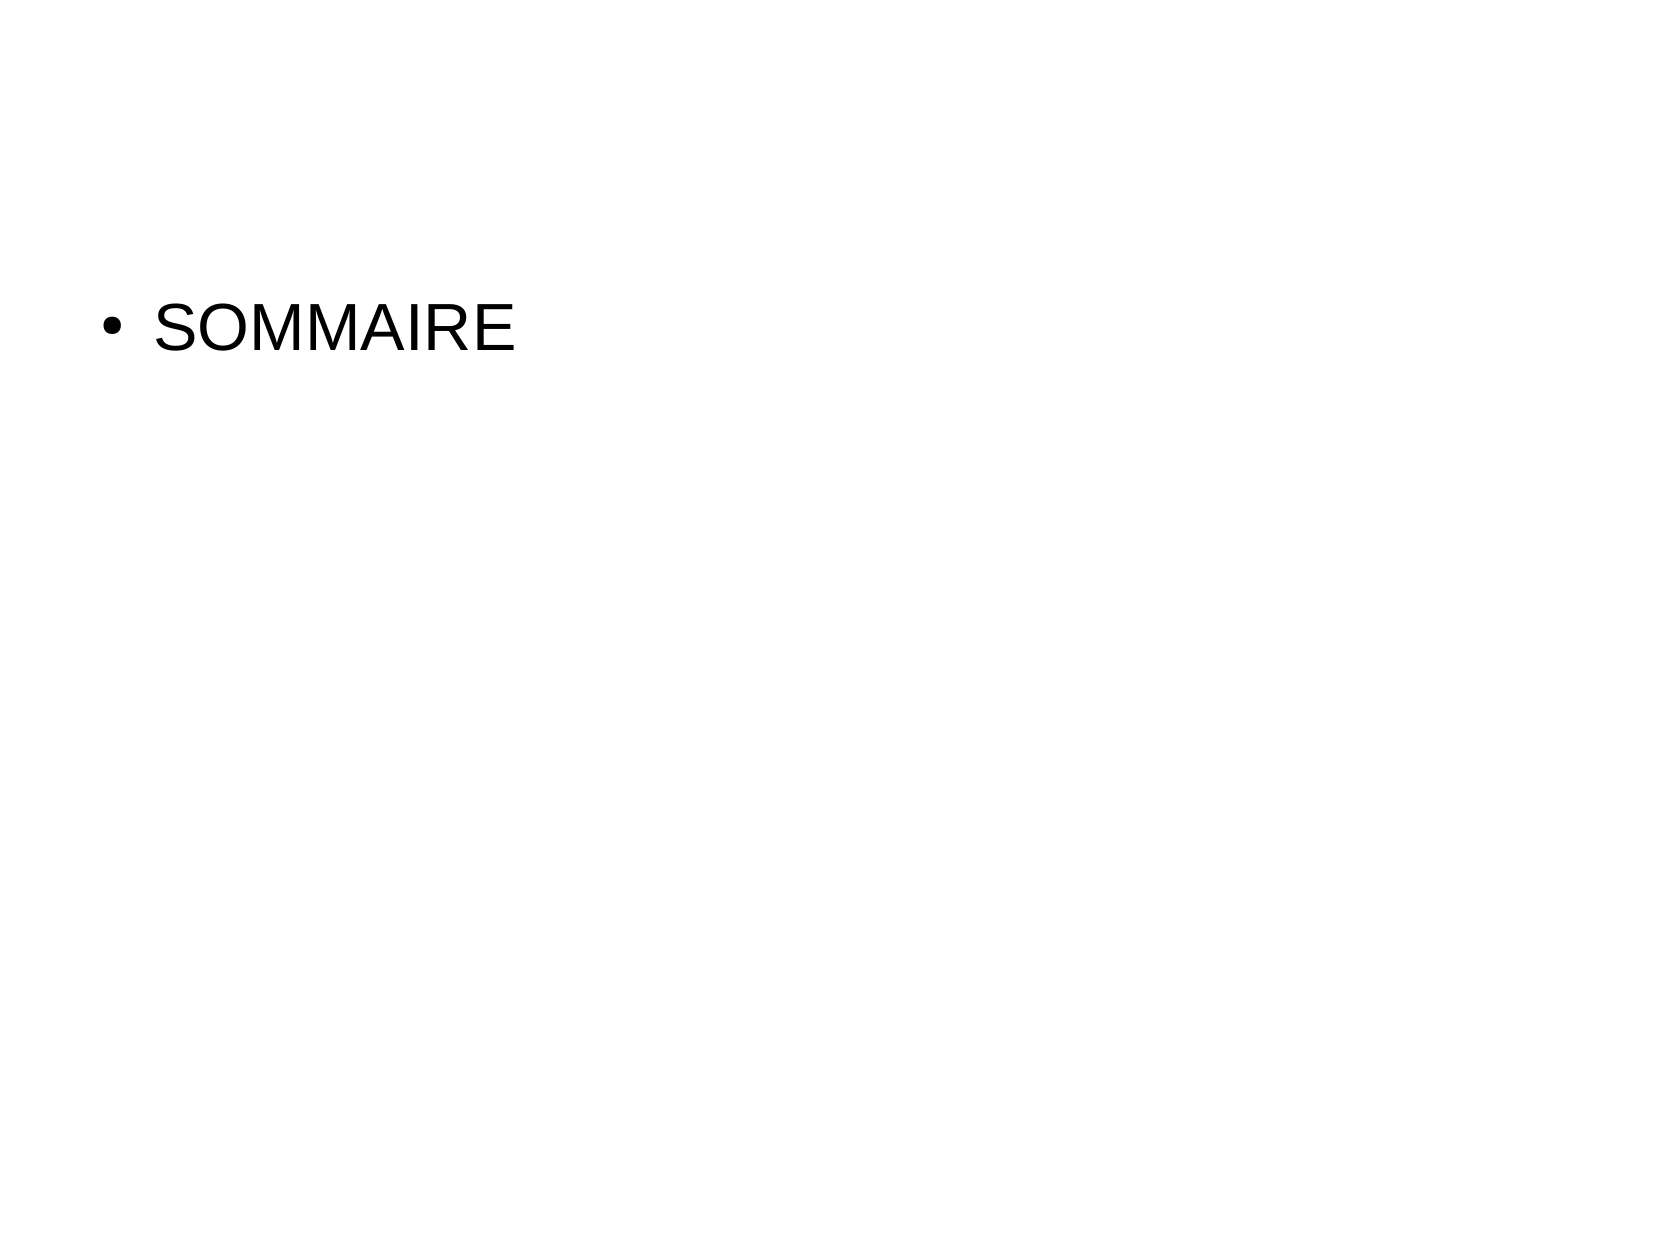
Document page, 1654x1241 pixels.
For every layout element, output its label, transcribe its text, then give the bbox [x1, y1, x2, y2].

list SOMMAIRE [82, 290, 1571, 1010]
